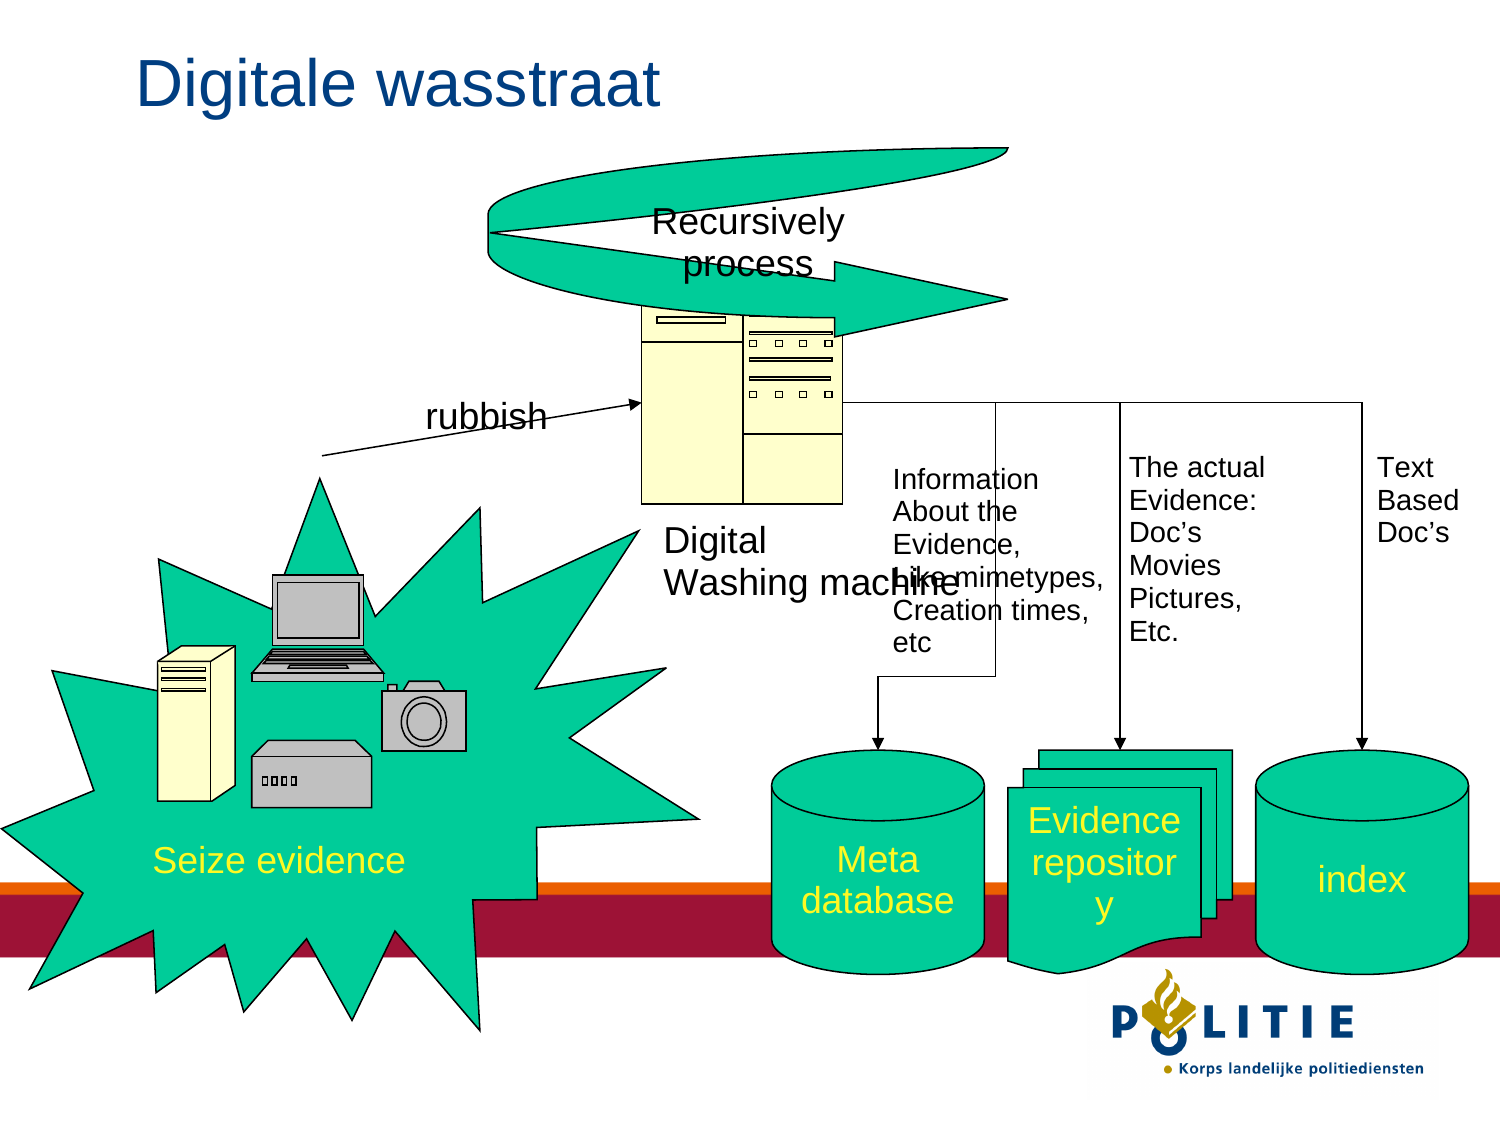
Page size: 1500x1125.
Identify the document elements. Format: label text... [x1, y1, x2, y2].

text_box [382, 682, 466, 751]
text_box [252, 741, 371, 807]
text_box [252, 650, 383, 681]
text_box Digital Washing machine [641, 306, 843, 504]
text_box index [1255, 750, 1469, 975]
text_box Information About the Evidence, Like mimetypes, Creation times, etc [877, 454, 1120, 668]
text_box Meta database [771, 750, 985, 975]
text_box [157, 646, 235, 801]
text_box [272, 573, 365, 645]
text_box rubbish [410, 388, 563, 446]
text_box Evidence repository [1007, 750, 1233, 974]
title Digitale wasstraat [120, 46, 1346, 160]
text_box Text Based Doc’s [1362, 443, 1475, 558]
text_box The actual Evidence: Doc’s Movies Pictures, Etc. [1114, 443, 1281, 656]
text_box Seize evidence [137, 831, 421, 889]
text_box Recursively process [488, 147, 1008, 337]
picture [0, 0, 1500, 1125]
